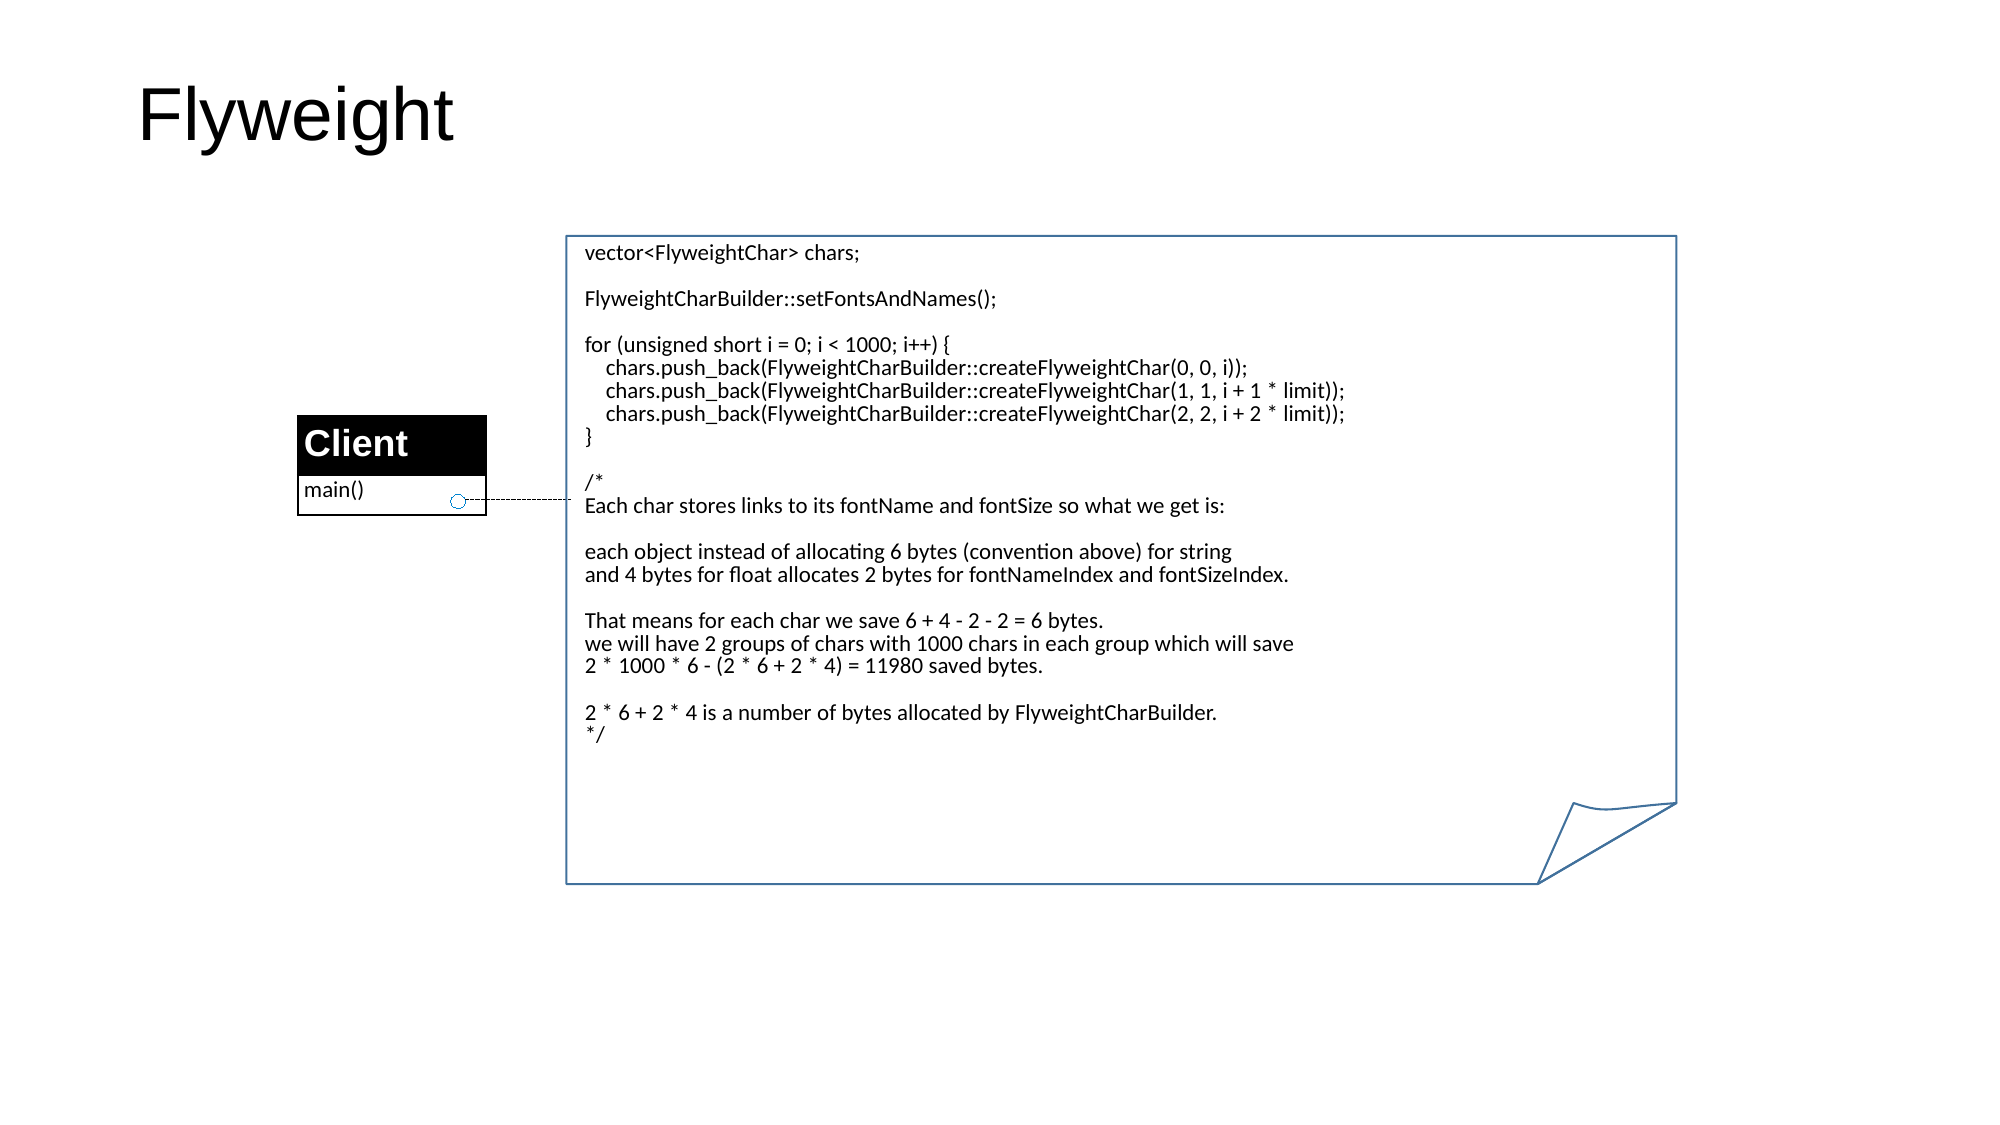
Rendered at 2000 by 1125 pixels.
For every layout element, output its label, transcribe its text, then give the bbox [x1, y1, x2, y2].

table_header Client [299, 417, 485, 474]
title Flyweight [137, 60, 526, 166]
text_box vector<FlyweightChar> chars; FlyweightCharBuilder::setFontsAndNames(); for (unsigned short i = 0; i < 1000; i++) { chars.push_back(FlyweightCharBuilder::createFlyweightChar(0, 0, i)); chars.push_back(FlyweightCharBuilder::createFlyweightChar(1, 1, i + 1 * limit)); chars.push_back(FlyweightCharBuilder::createFlyweightChar(2, 2, i + 2 * limit)); } /* Each char stores links to its fontName and fontSize so what we get is: each object instead of allocating 6 bytes (convention above) for string and 4 bytes for float allocates 2 bytes for fontNameIndex and fontSizeIndex. That means for each char we save 6 + 4 - 2 - 2 = 6 bytes. we will have 2 groups of chars with 1000 chars in each group which will save 2 * 1000 * 6 - (2 * 6 + 2 * 4) = 11980 saved bytes. 2 * 6 + 2 * 4 is a number of bytes allocated by FlyweightCharBuilder. */ [570, 235, 1561, 881]
table_cell main() [299, 476, 485, 514]
